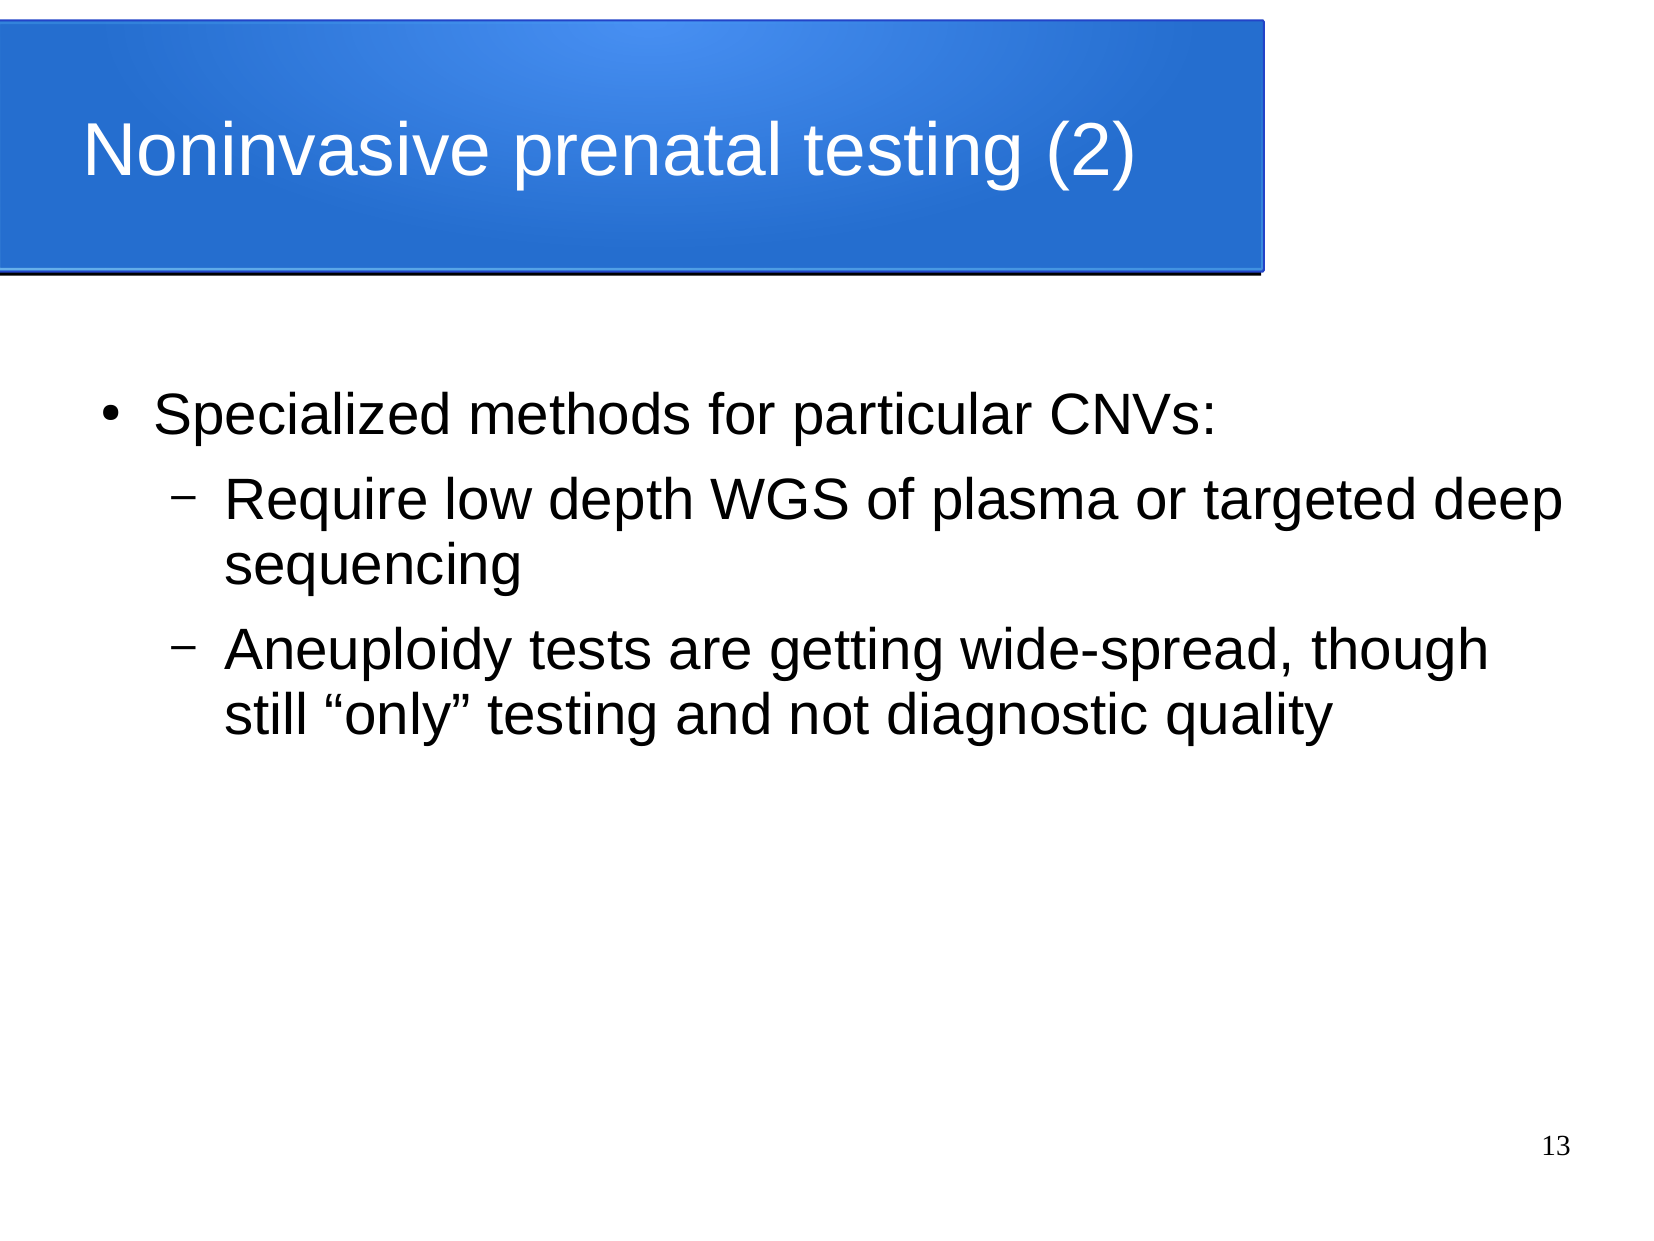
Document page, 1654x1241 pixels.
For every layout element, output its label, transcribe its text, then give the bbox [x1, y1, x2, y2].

list Specialized methods for particular CNVs: Require low depth WGS of plasma or targeted deep sequencing Aneuploidy tests are getting wide-spread, though still “only” testing and not diagnostic quality [82, 381, 1571, 1102]
title Noninvasive prenatal testing (2) [82, 47, 1235, 252]
